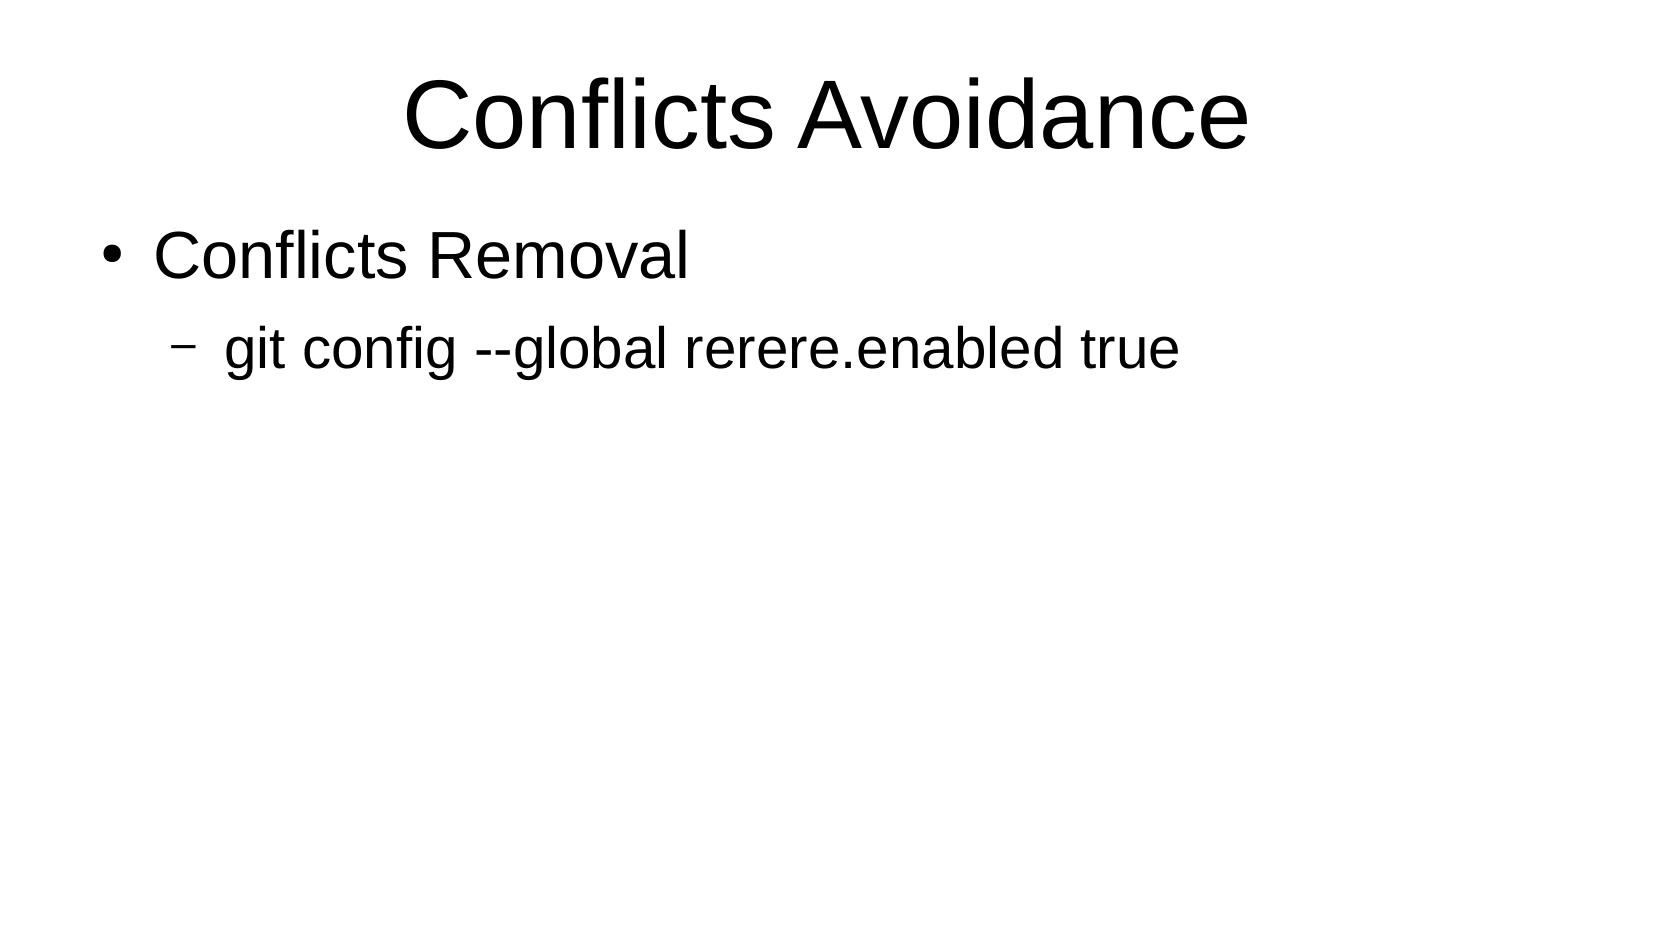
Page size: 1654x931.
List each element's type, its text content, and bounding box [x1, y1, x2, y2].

list Conflicts Removal git config --global rerere.enabled true [82, 217, 1571, 757]
title Conflicts Avoidance [82, 37, 1571, 193]
